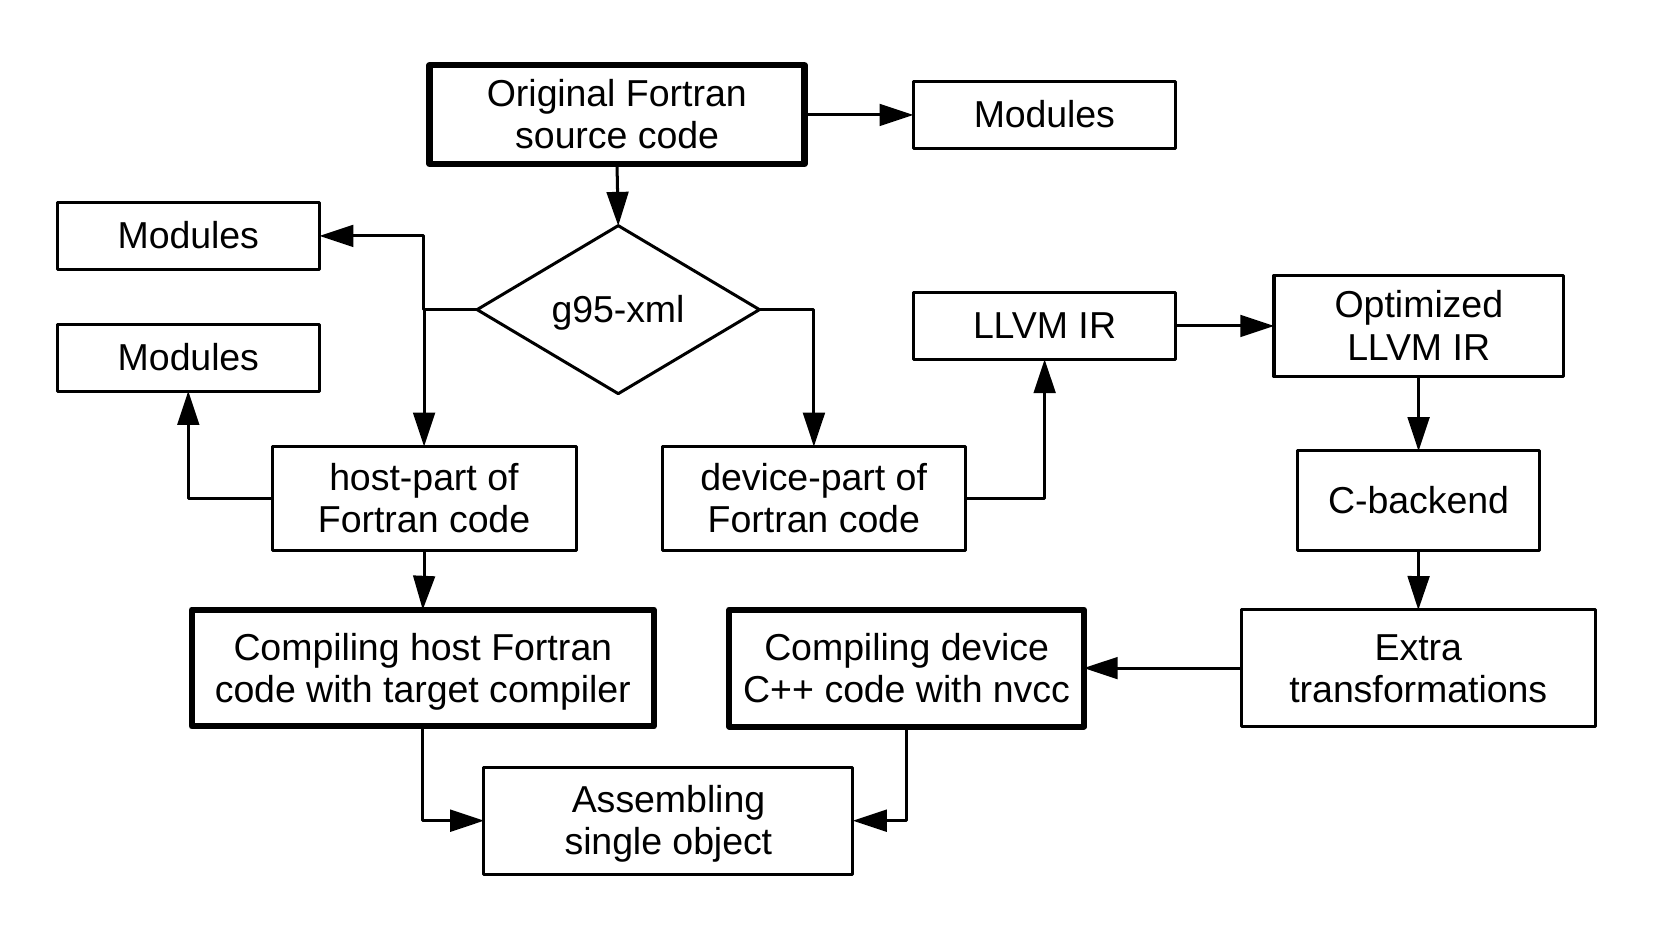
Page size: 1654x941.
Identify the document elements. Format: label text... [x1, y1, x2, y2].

text_box C-backend [1297, 450, 1540, 551]
text_box LLVM IR [913, 292, 1176, 360]
text_box Modules [57, 202, 320, 270]
text_box device-part of Fortran code [662, 446, 966, 551]
text_box Original Fortran source code [429, 65, 805, 165]
text_box Compiling device C++ code with nvcc [729, 609, 1084, 727]
text_box Extra transformations [1241, 609, 1596, 727]
text_box Assembling single object [483, 767, 853, 875]
text_box Optimized LLVM IR [1273, 275, 1564, 377]
text_box g95-xml [477, 225, 759, 394]
text_box Modules [913, 81, 1176, 149]
text_box Modules [57, 324, 320, 392]
text_box host-part of Fortran code [272, 446, 577, 551]
text_box Compiling host Fortran code with target compiler [191, 609, 654, 727]
